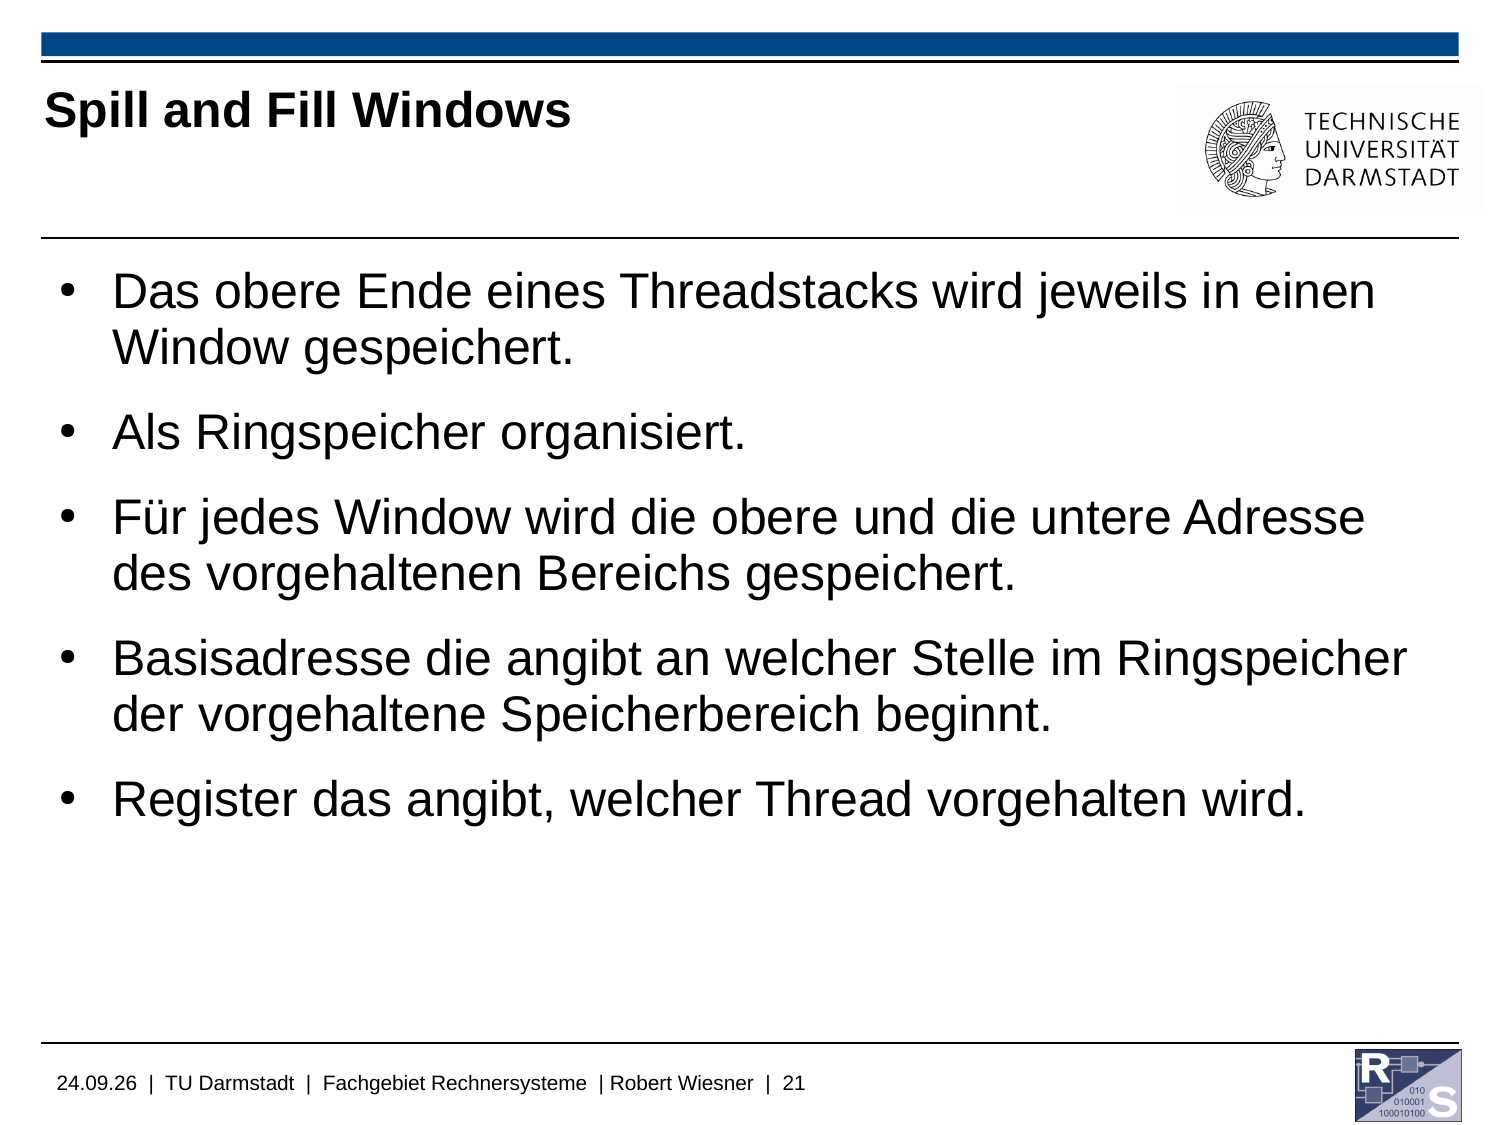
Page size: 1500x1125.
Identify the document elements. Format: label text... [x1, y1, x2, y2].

title Spill and Fill Windows [44, 35, 1135, 186]
list Das obere Ende eines Threadstacks wird jeweils in einen Window gespeichert. Als Ringspeicher organisiert. Für jedes Window wird die obere und die untere Adresse des vorgehaltenen Bereichs gespeichert. Basisadresse die angibt an welcher Stelle im Ringspeicher der vorgehaltene Speicherbereich beginnt. Register das angibt, welcher Thread vorgehalten wird. [41, 263, 1455, 1032]
picture [1355, 1049, 1462, 1122]
